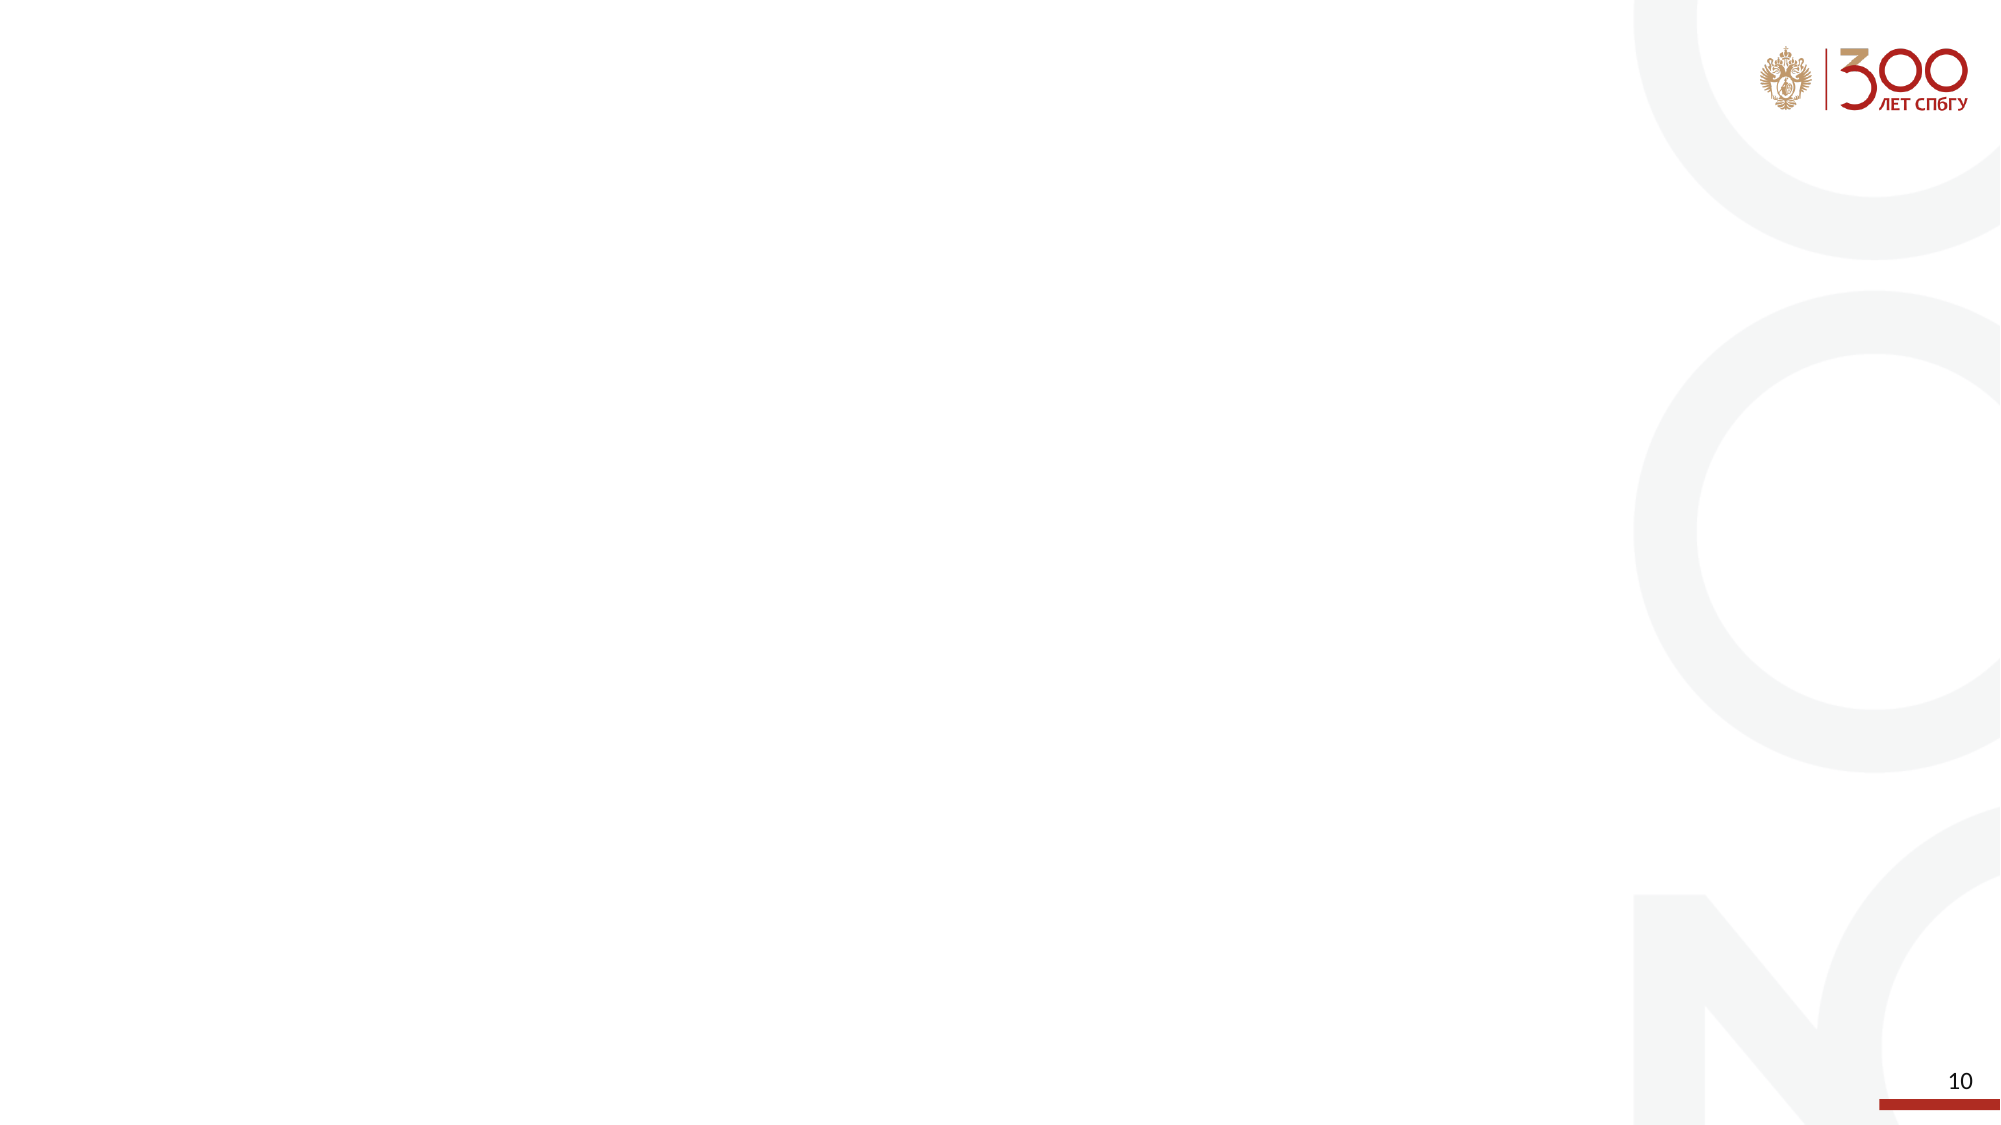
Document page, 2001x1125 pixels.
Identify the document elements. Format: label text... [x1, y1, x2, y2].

text_box <number> [1879, 1059, 1989, 1099]
picture [1620, 0, 2000, 1125]
